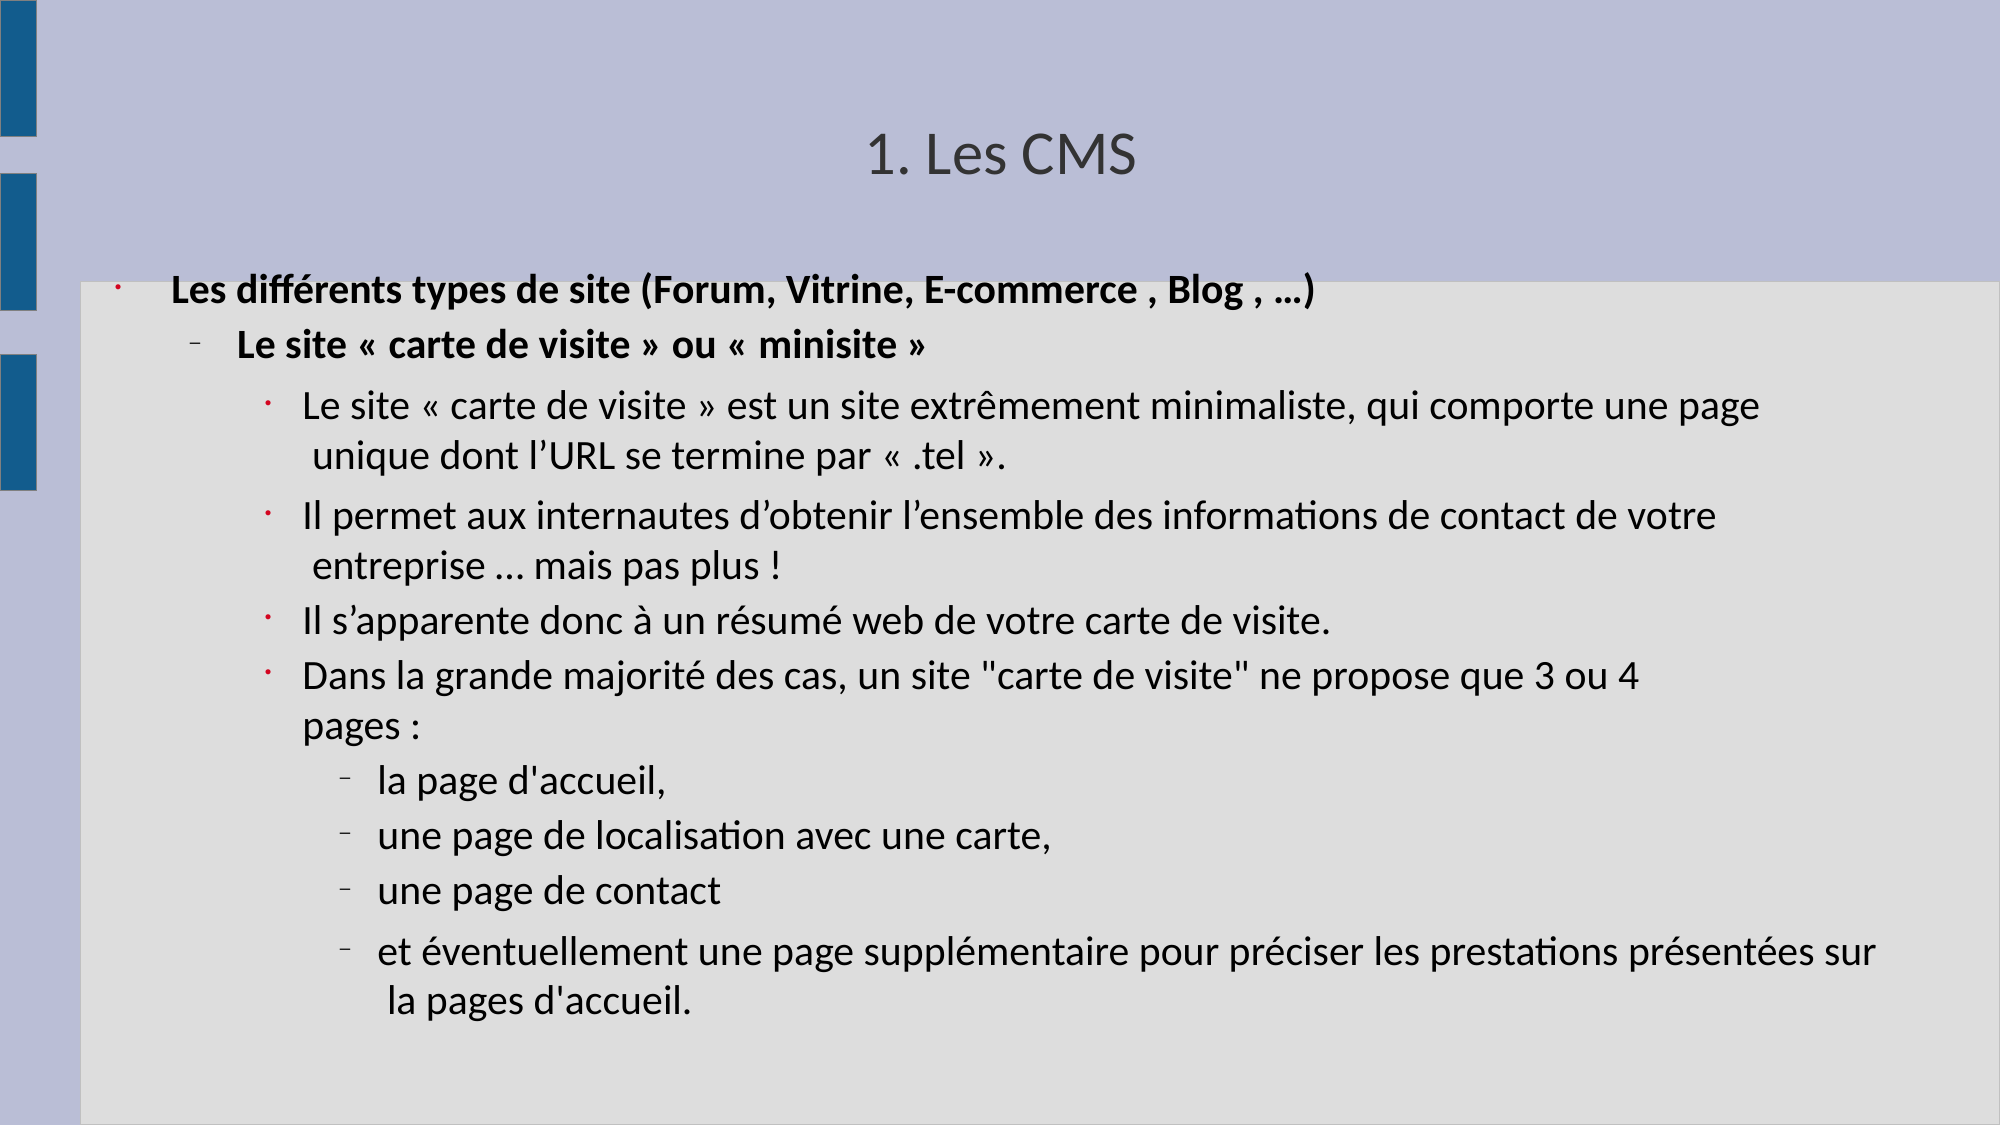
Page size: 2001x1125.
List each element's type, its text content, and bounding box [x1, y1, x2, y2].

text_box Les différents types de site (Forum, Vitrine, E-commerce , Blog , …) Le site « carte de visite » ou « minisite » Le site « carte de visite » est un site extrêmement minimaliste, qui comporte une page unique dont l’URL se termine par « .tel ». Il permet aux internautes d’obtenir l’ensemble des informations de contact de votre entreprise … mais pas plus ! Il s’apparente donc à un résumé web de votre carte de visite. Dans la grande majorité des cas, un site "carte de visite" ne propose que 3 ou 4 pages : la page d'accueil, une page de localisation avec une carte, une page de contact et éventuellement une page supplémentaire pour préciser les prestations présentées sur la pages d'accueil. [112, 255, 1882, 1024]
title 1. Les CMS [859, 109, 1141, 255]
